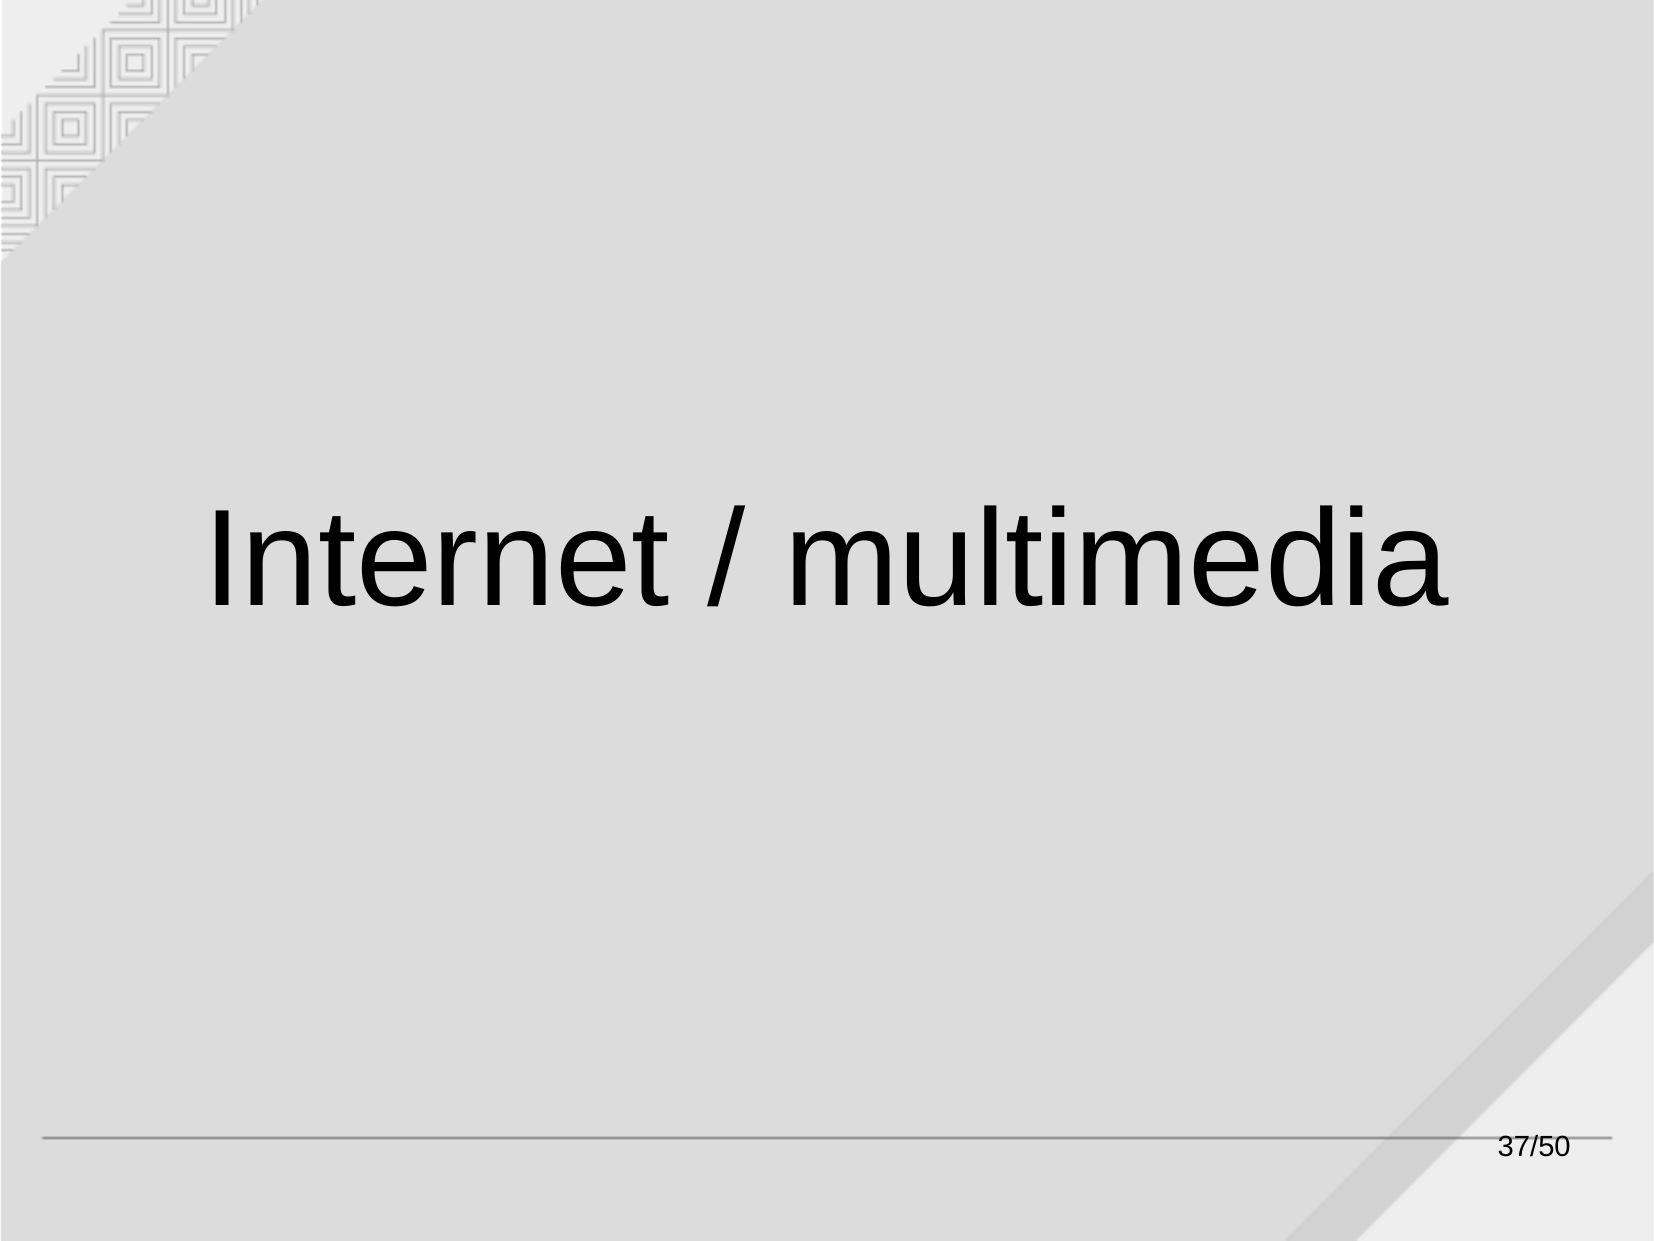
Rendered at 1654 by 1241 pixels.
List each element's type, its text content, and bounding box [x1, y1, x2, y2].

title Internet / multimedia [82, 480, 1571, 635]
picture [0, 0, 1654, 1241]
